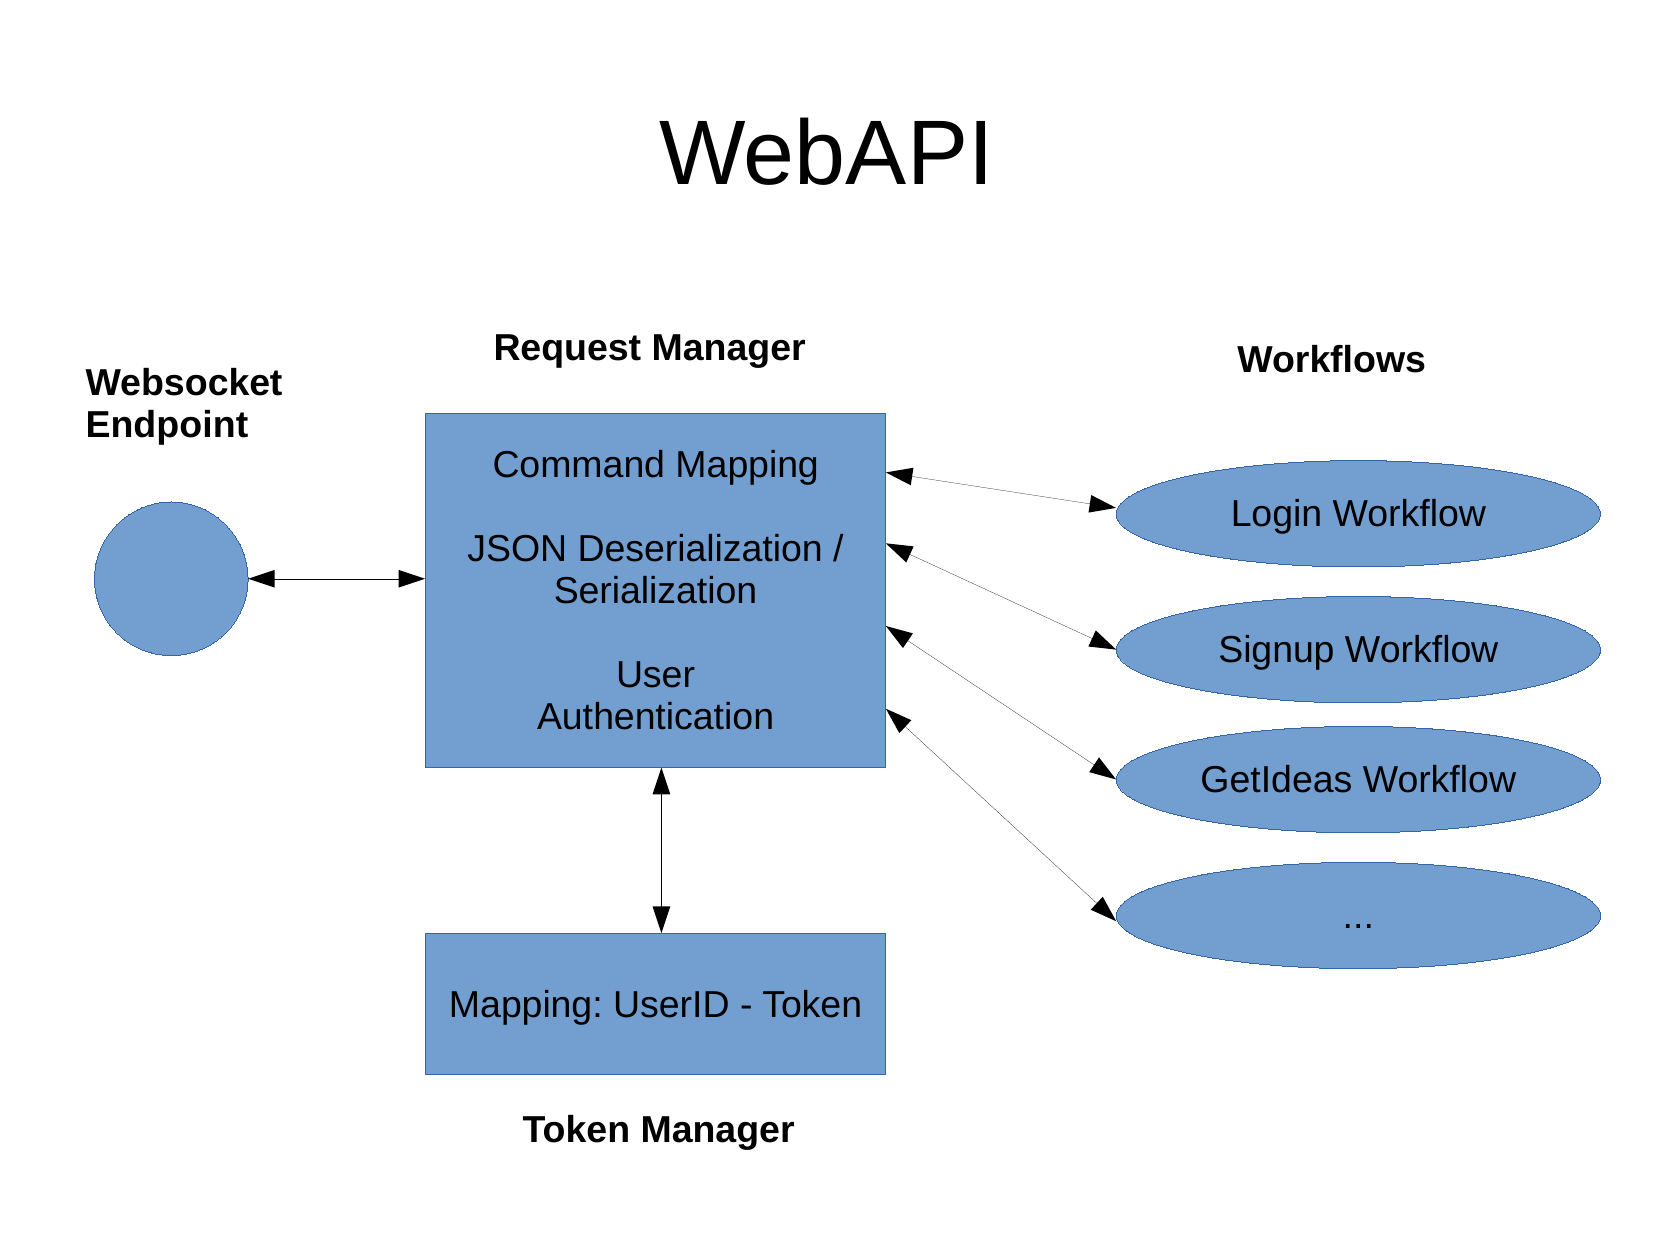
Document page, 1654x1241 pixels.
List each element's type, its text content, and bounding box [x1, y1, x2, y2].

text_box Request Manager [437, 318, 863, 390]
text_box GetIdeas Workflow [1116, 726, 1601, 833]
text_box Websocket Endpoint [70, 354, 319, 465]
text_box Workflows [1222, 330, 1589, 388]
text_box Login Workflow [1116, 460, 1601, 567]
text_box Mapping: UserID - Token [425, 933, 886, 1075]
title WebAPI [82, 49, 1571, 257]
text_box ... [1116, 862, 1601, 969]
text_box Signup Workflow [1116, 596, 1601, 703]
text_box Command Mapping JSON Deserialization / Serialization User Authentication [425, 413, 886, 768]
text_box Token Manager [507, 1100, 815, 1158]
text_box [94, 501, 249, 656]
